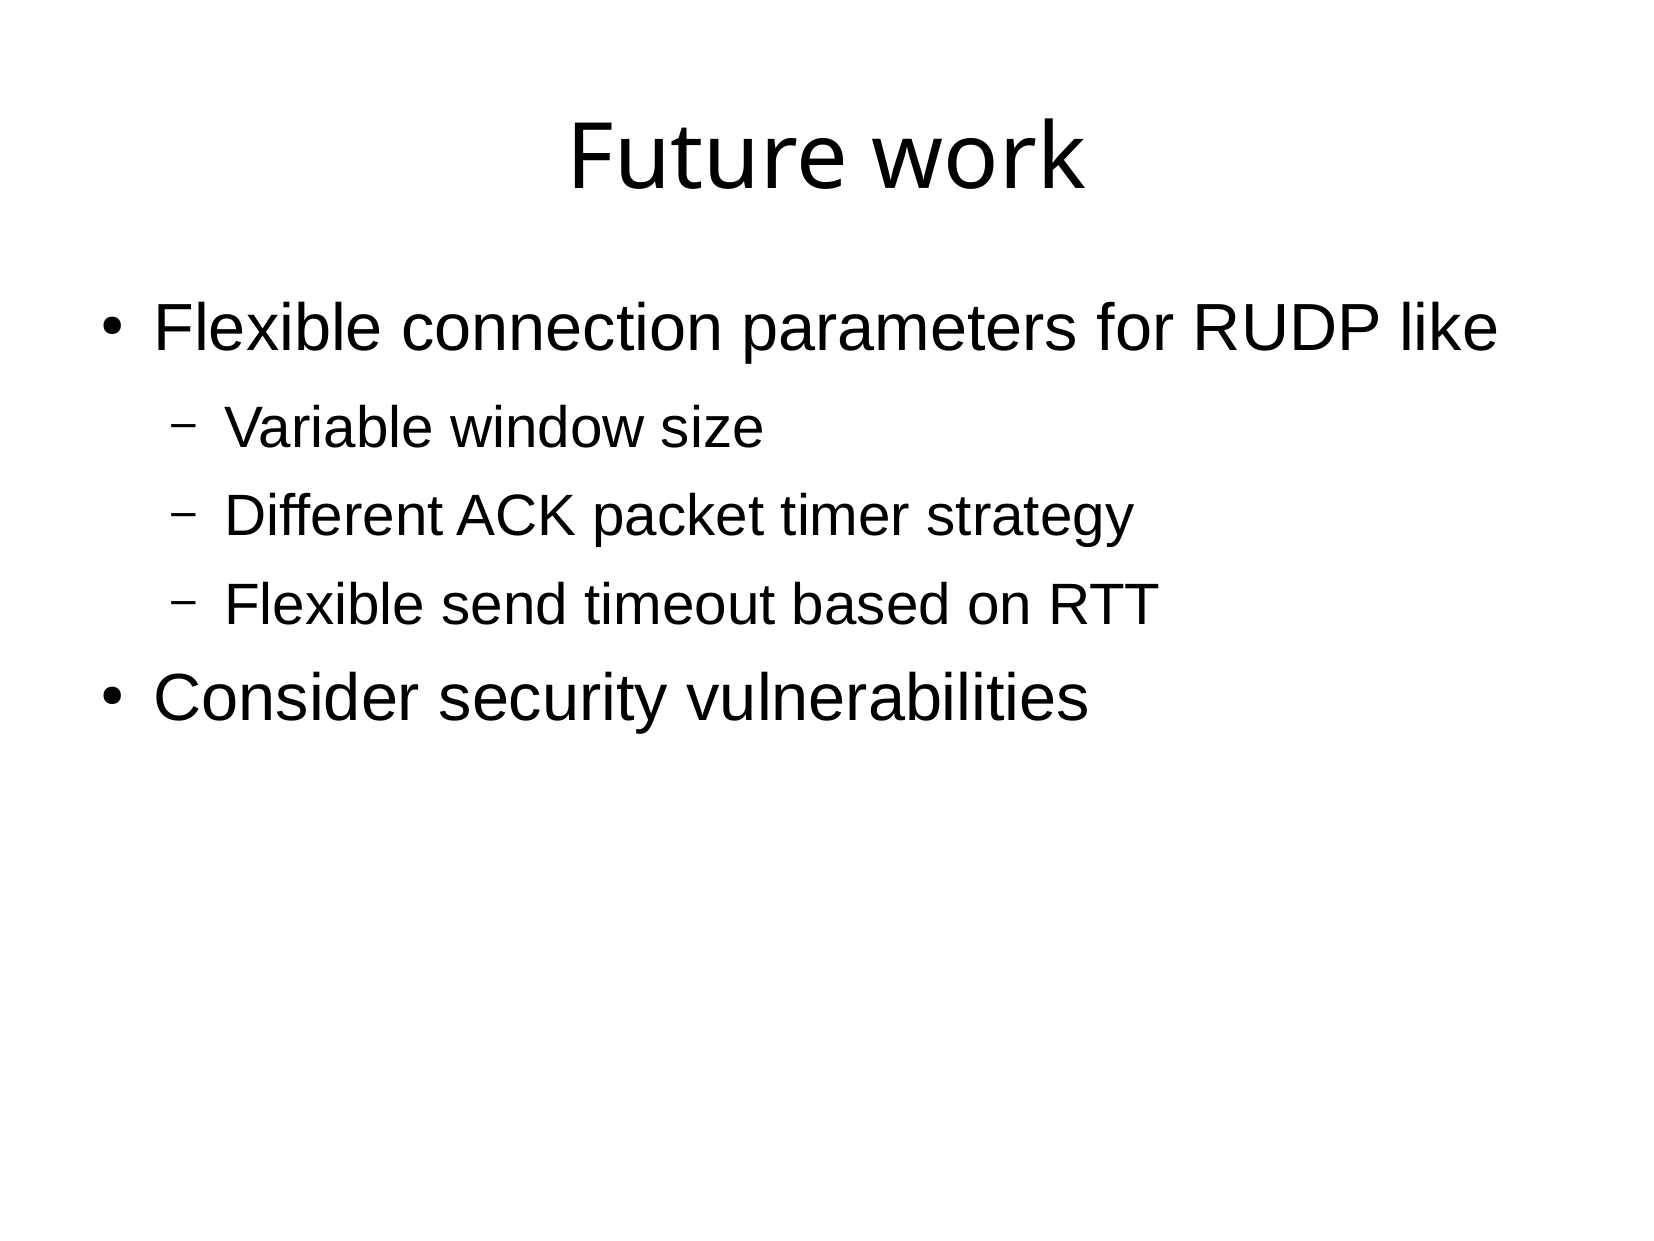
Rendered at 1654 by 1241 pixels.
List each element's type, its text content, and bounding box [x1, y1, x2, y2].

title Future work [82, 49, 1571, 257]
list Flexible connection parameters for RUDP like Variable window size Different ACK packet timer strategy Flexible send timeout based on RTT Consider security vulnerabilities [82, 290, 1538, 1010]
